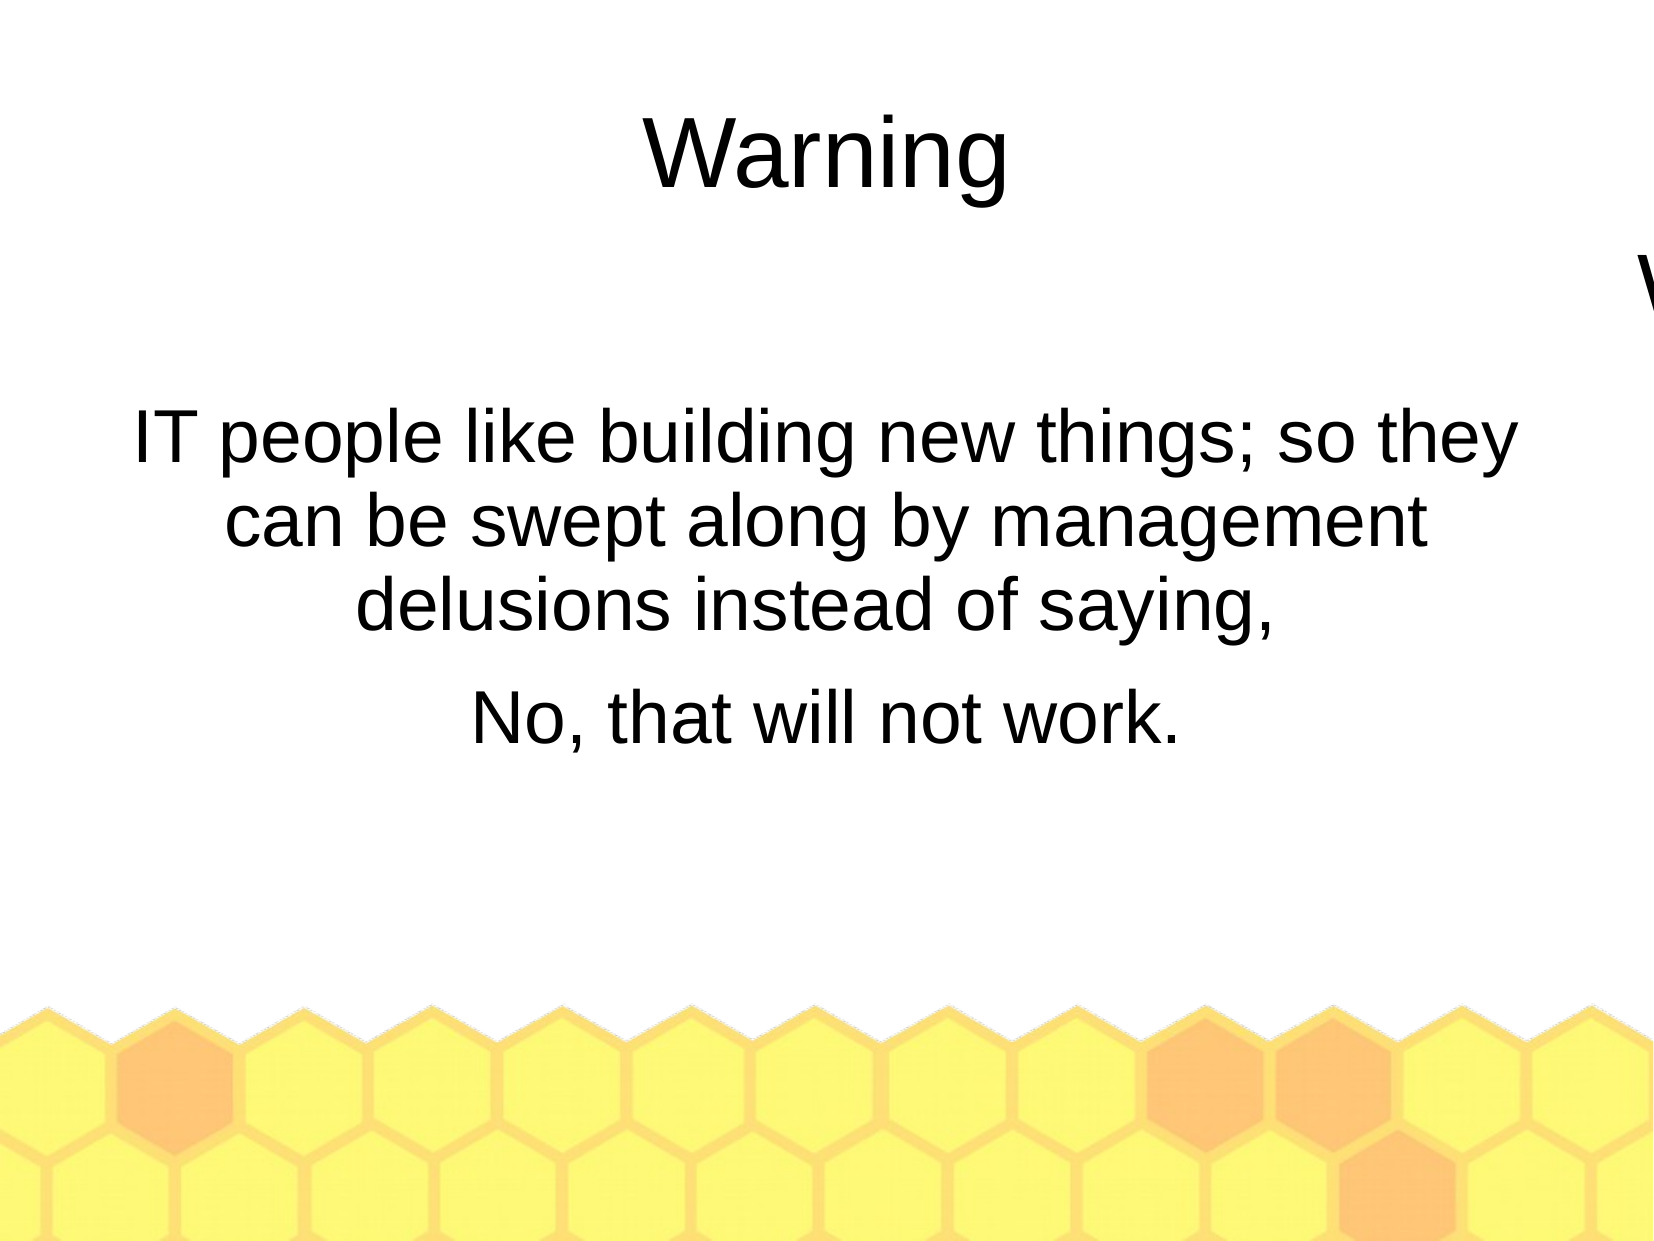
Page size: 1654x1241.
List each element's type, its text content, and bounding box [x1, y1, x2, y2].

title Warning [1062, 183, 1654, 391]
picture [0, 1001, 1654, 1241]
title Warning [82, 49, 1571, 257]
list IT people like building new things; so they can be swept along by management delusions instead of saying, No, that will not work. [82, 290, 1571, 1010]
